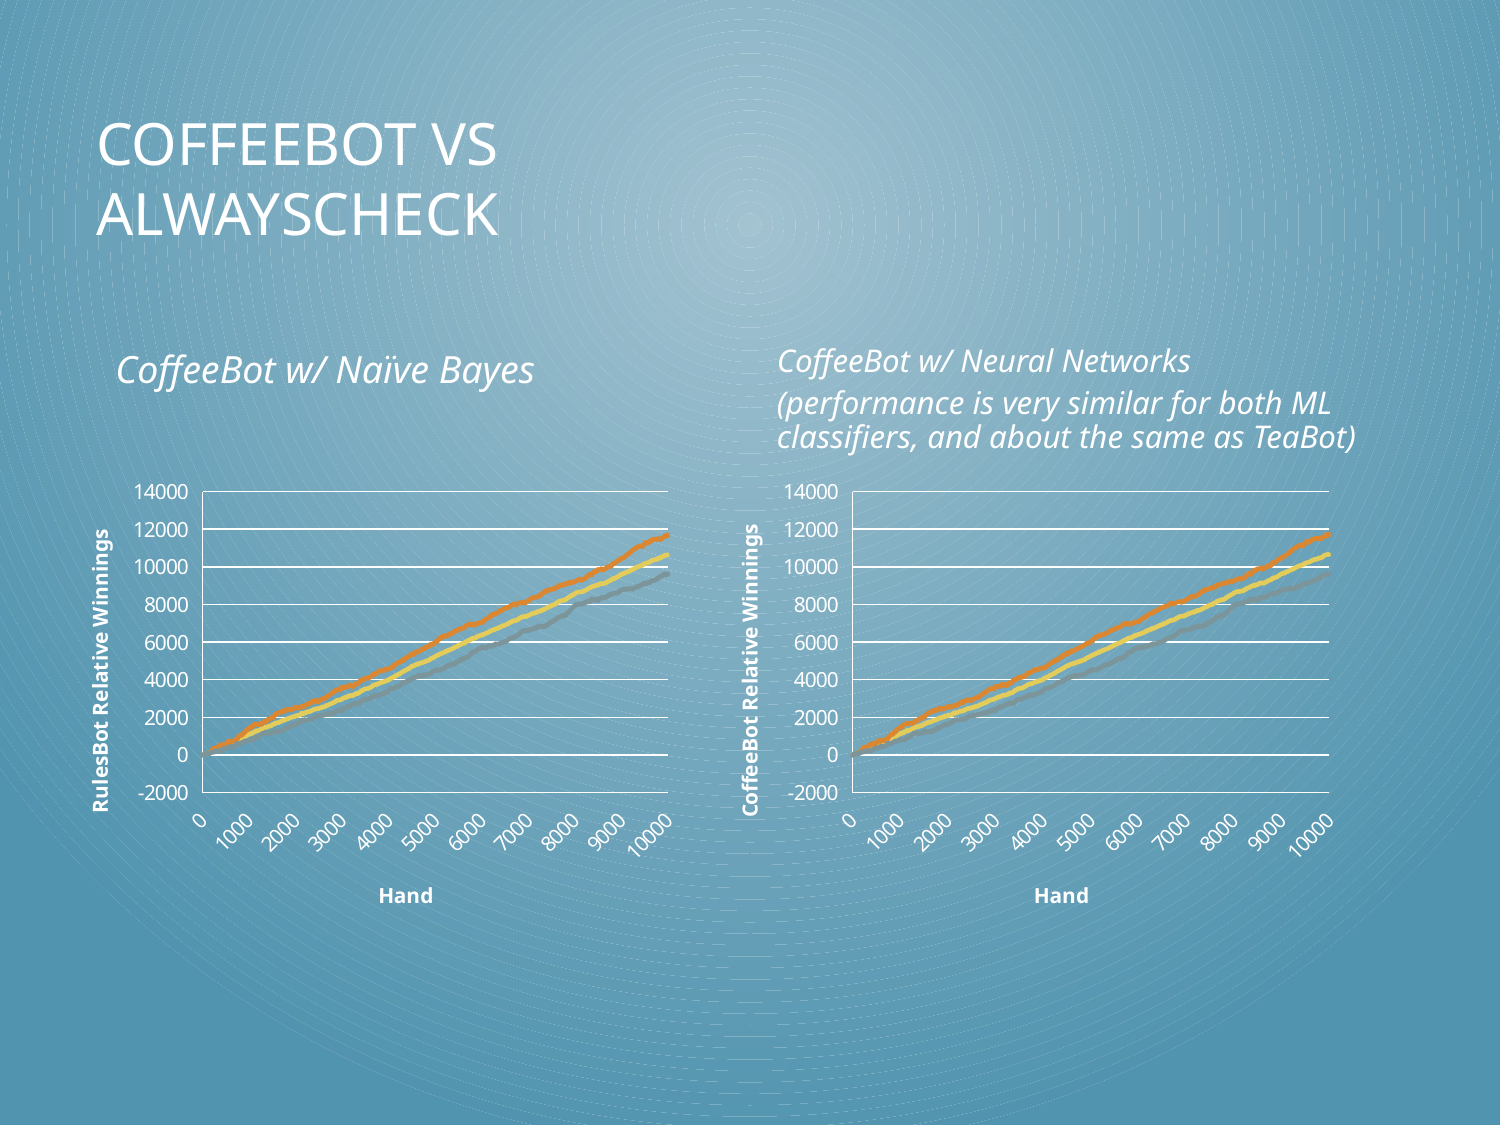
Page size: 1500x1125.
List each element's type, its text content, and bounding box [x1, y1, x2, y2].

title COFFEEBot vs Alwayscheck [81, 99, 675, 275]
list CoffeeBot w/ Naïve Bayes [100, 338, 698, 445]
list CoffeeBot w/ Neural Networks (performance is very similar for both ML classifiers, and about the same as TeaBot) [761, 338, 1388, 480]
chart [702, 468, 1353, 941]
chart [53, 468, 691, 941]
